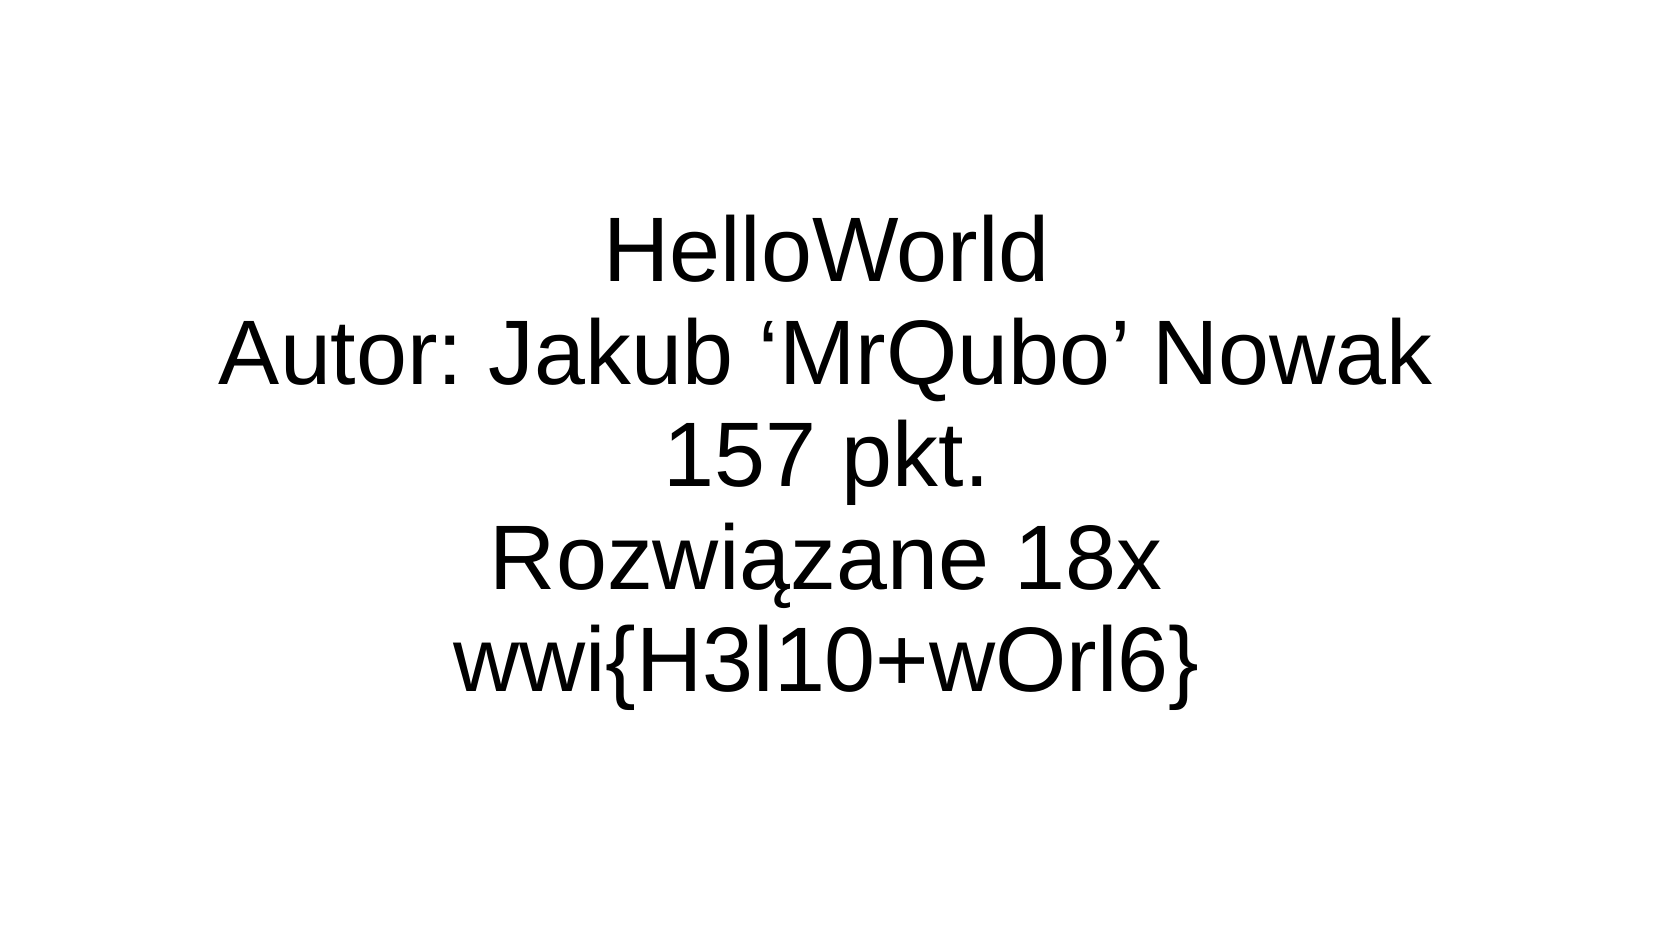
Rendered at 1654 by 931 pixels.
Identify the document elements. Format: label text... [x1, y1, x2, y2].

subtitle HelloWorld Autor: Jakub ‘MrQubo’ Nowak 157 pkt. Rozwiązane 18x wwi{H3l10+wOrl6} [82, 95, 1571, 815]
